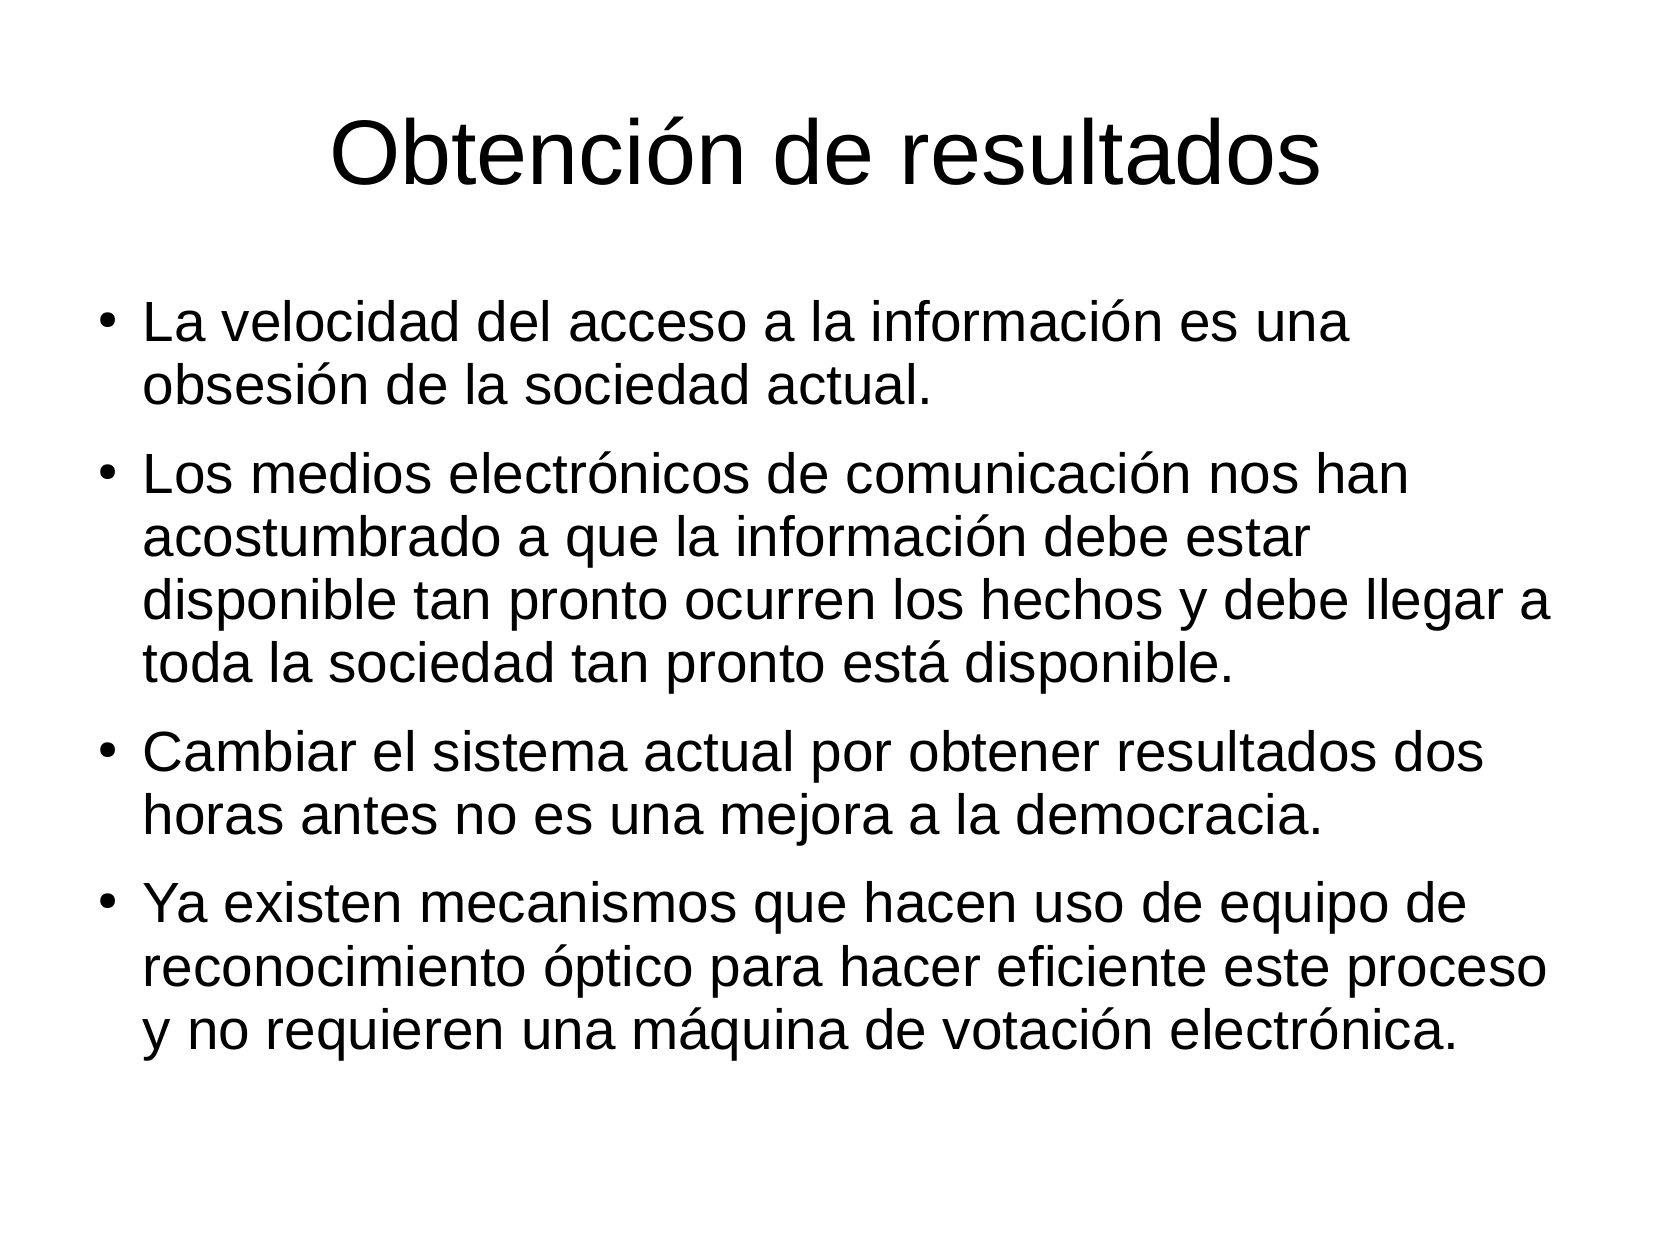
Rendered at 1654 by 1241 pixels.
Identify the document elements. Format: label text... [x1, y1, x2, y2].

title Obtención de resultados [82, 49, 1571, 257]
list La velocidad del acceso a la información es una obsesión de la sociedad actual. Los medios electrónicos de comunicación nos han acostumbrado a que la información debe estar disponible tan pronto ocurren los hechos y debe llegar a toda la sociedad tan pronto está disponible. Cambiar el sistema actual por obtener resultados dos horas antes no es una mejora a la democracia. Ya existen mecanismos que hacen uso de equipo de reconocimiento óptico para hacer eficiente este proceso y no requieren una máquina de votación electrónica. [82, 290, 1571, 1109]
